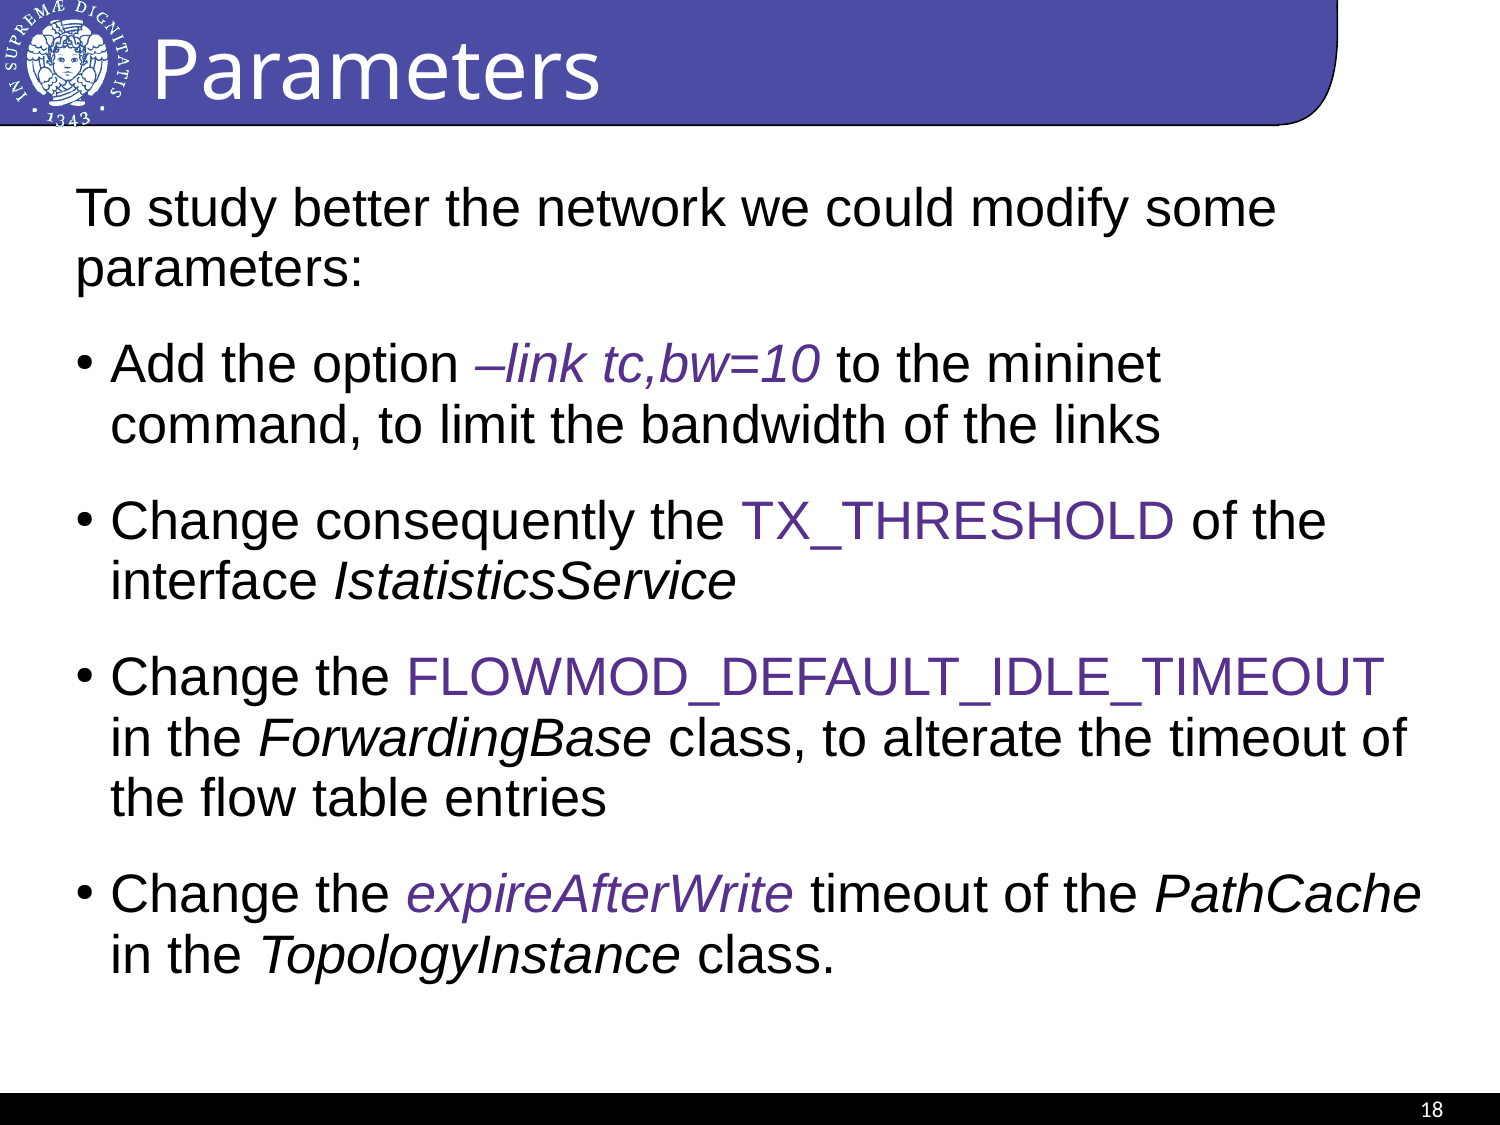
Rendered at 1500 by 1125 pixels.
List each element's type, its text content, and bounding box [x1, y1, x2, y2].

picture [2, 0, 133, 130]
text_box <numero> [2, 1086, 1500, 1125]
subtitle To study better the network we could modify some parameters: Add the option –link tc,bw=10 to the mininet command, to limit the bandwidth of the links Change consequently the TX_THRESHOLD of the interface IstatisticsService Change the FLOWMOD_DEFAULT_IDLE_TIMEOUT in the ForwardingBase class, to alterate the timeout of the flow table entries Change the expireAfterWrite timeout of the PathCache in the TopologyInstance class. [75, 177, 1425, 985]
text_box Parameters [135, 7, 1341, 126]
